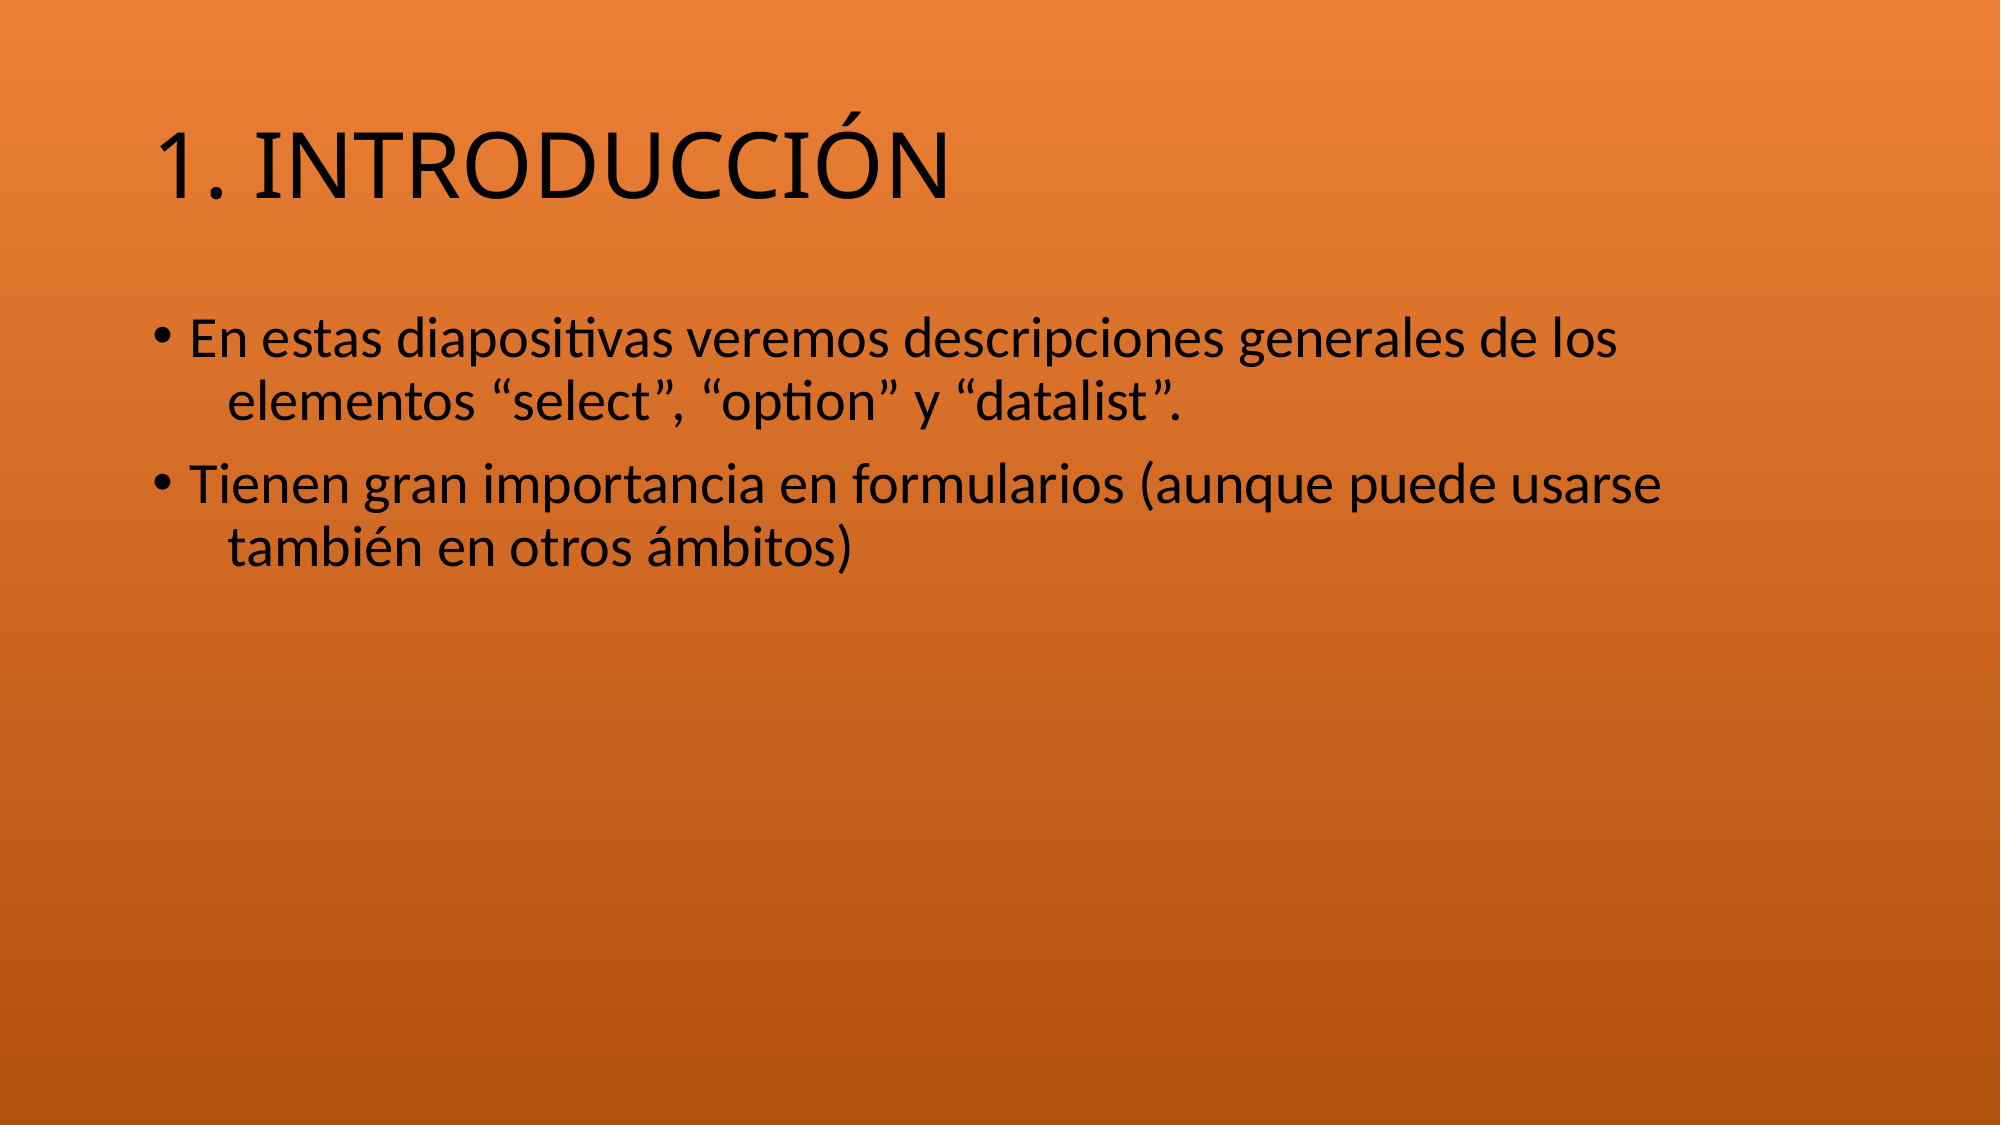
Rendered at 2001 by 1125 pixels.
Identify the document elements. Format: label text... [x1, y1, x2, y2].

title 1. INTRODUCCIÓN [137, 59, 1863, 278]
list En estas diapositivas veremos descripciones generales de los elementos “select”, “option” y “datalist”. Tienen gran importancia en formularios (aunque puede usarse también en otros ámbitos) [137, 299, 1863, 1014]
